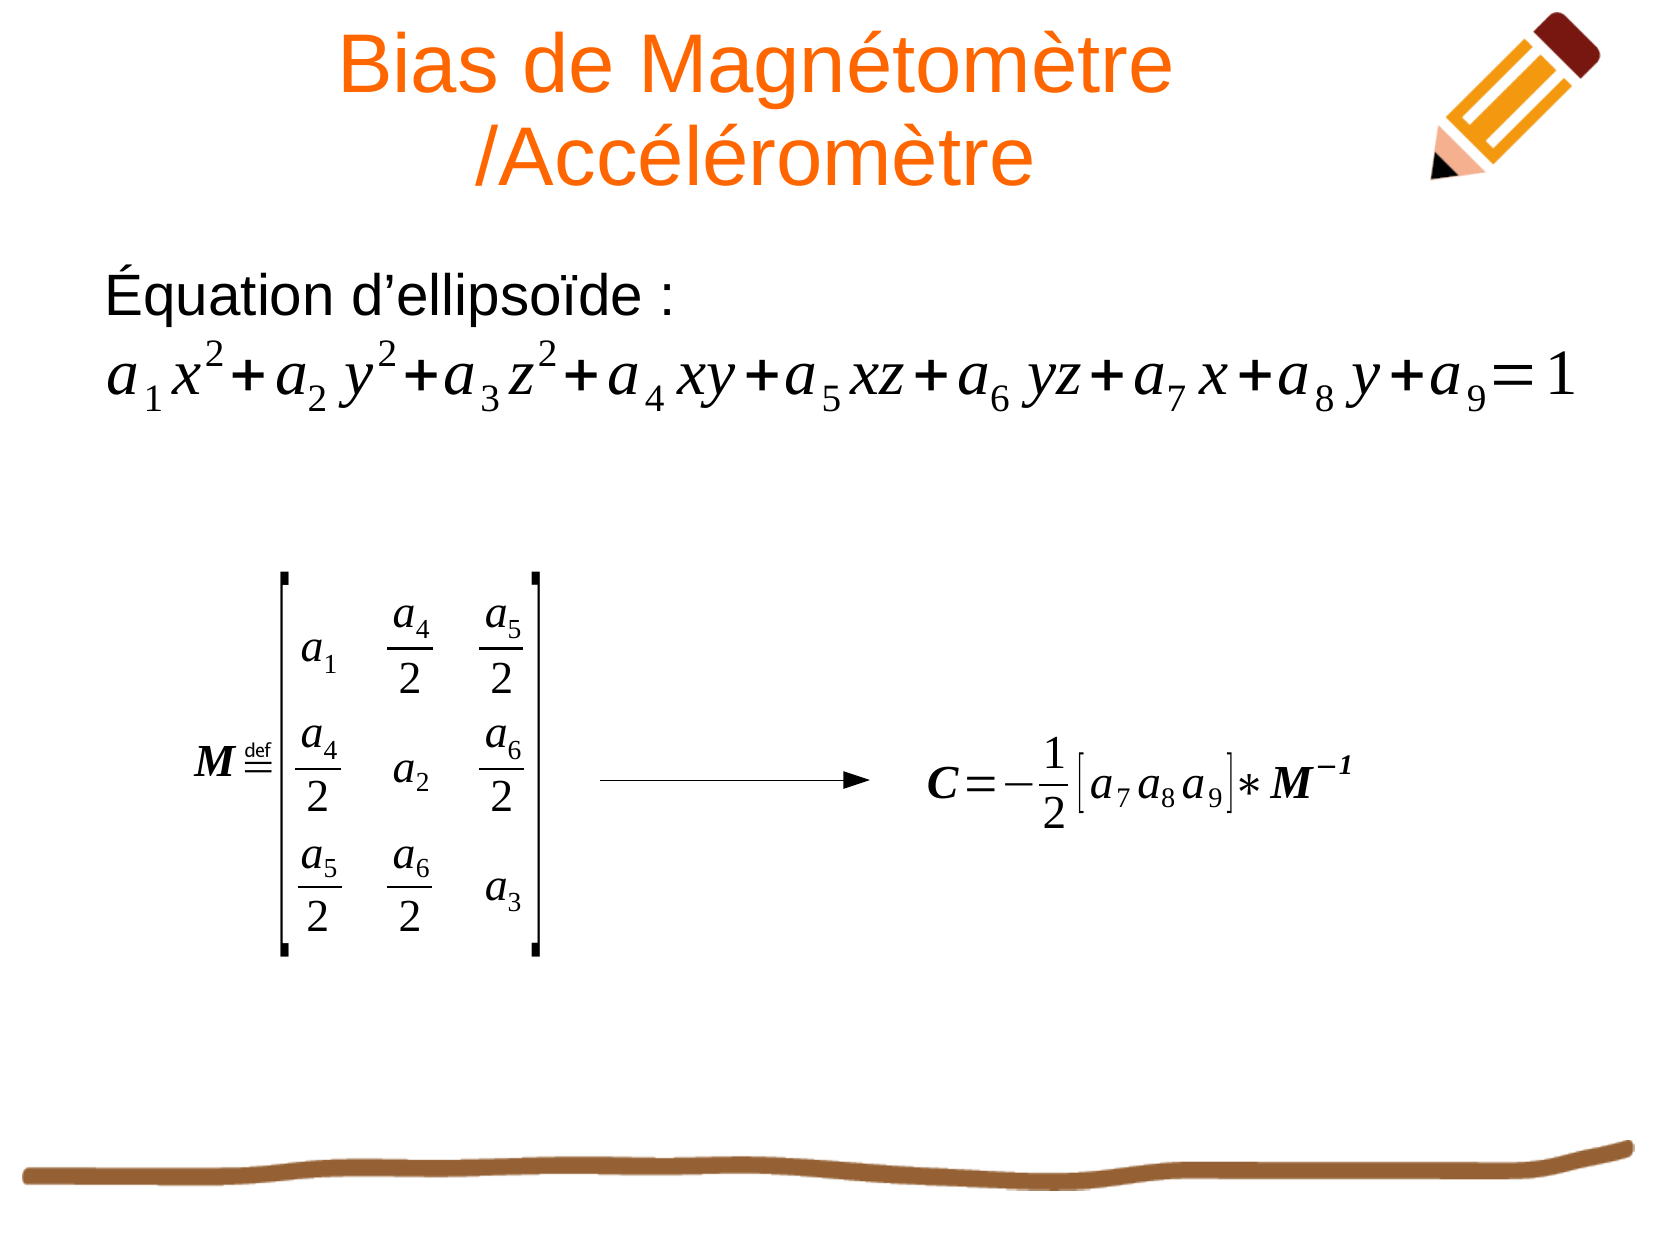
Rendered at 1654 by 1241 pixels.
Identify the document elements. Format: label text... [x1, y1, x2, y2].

chart [90, 330, 1592, 430]
chart [180, 570, 556, 960]
chart [915, 727, 1366, 841]
title Bias de Magnétomètre /Accéléromètre [82, 17, 1430, 204]
picture [1430, 12, 1601, 181]
picture [22, 1140, 1635, 1191]
text_box Équation d’ellipsoïde : [90, 255, 931, 400]
